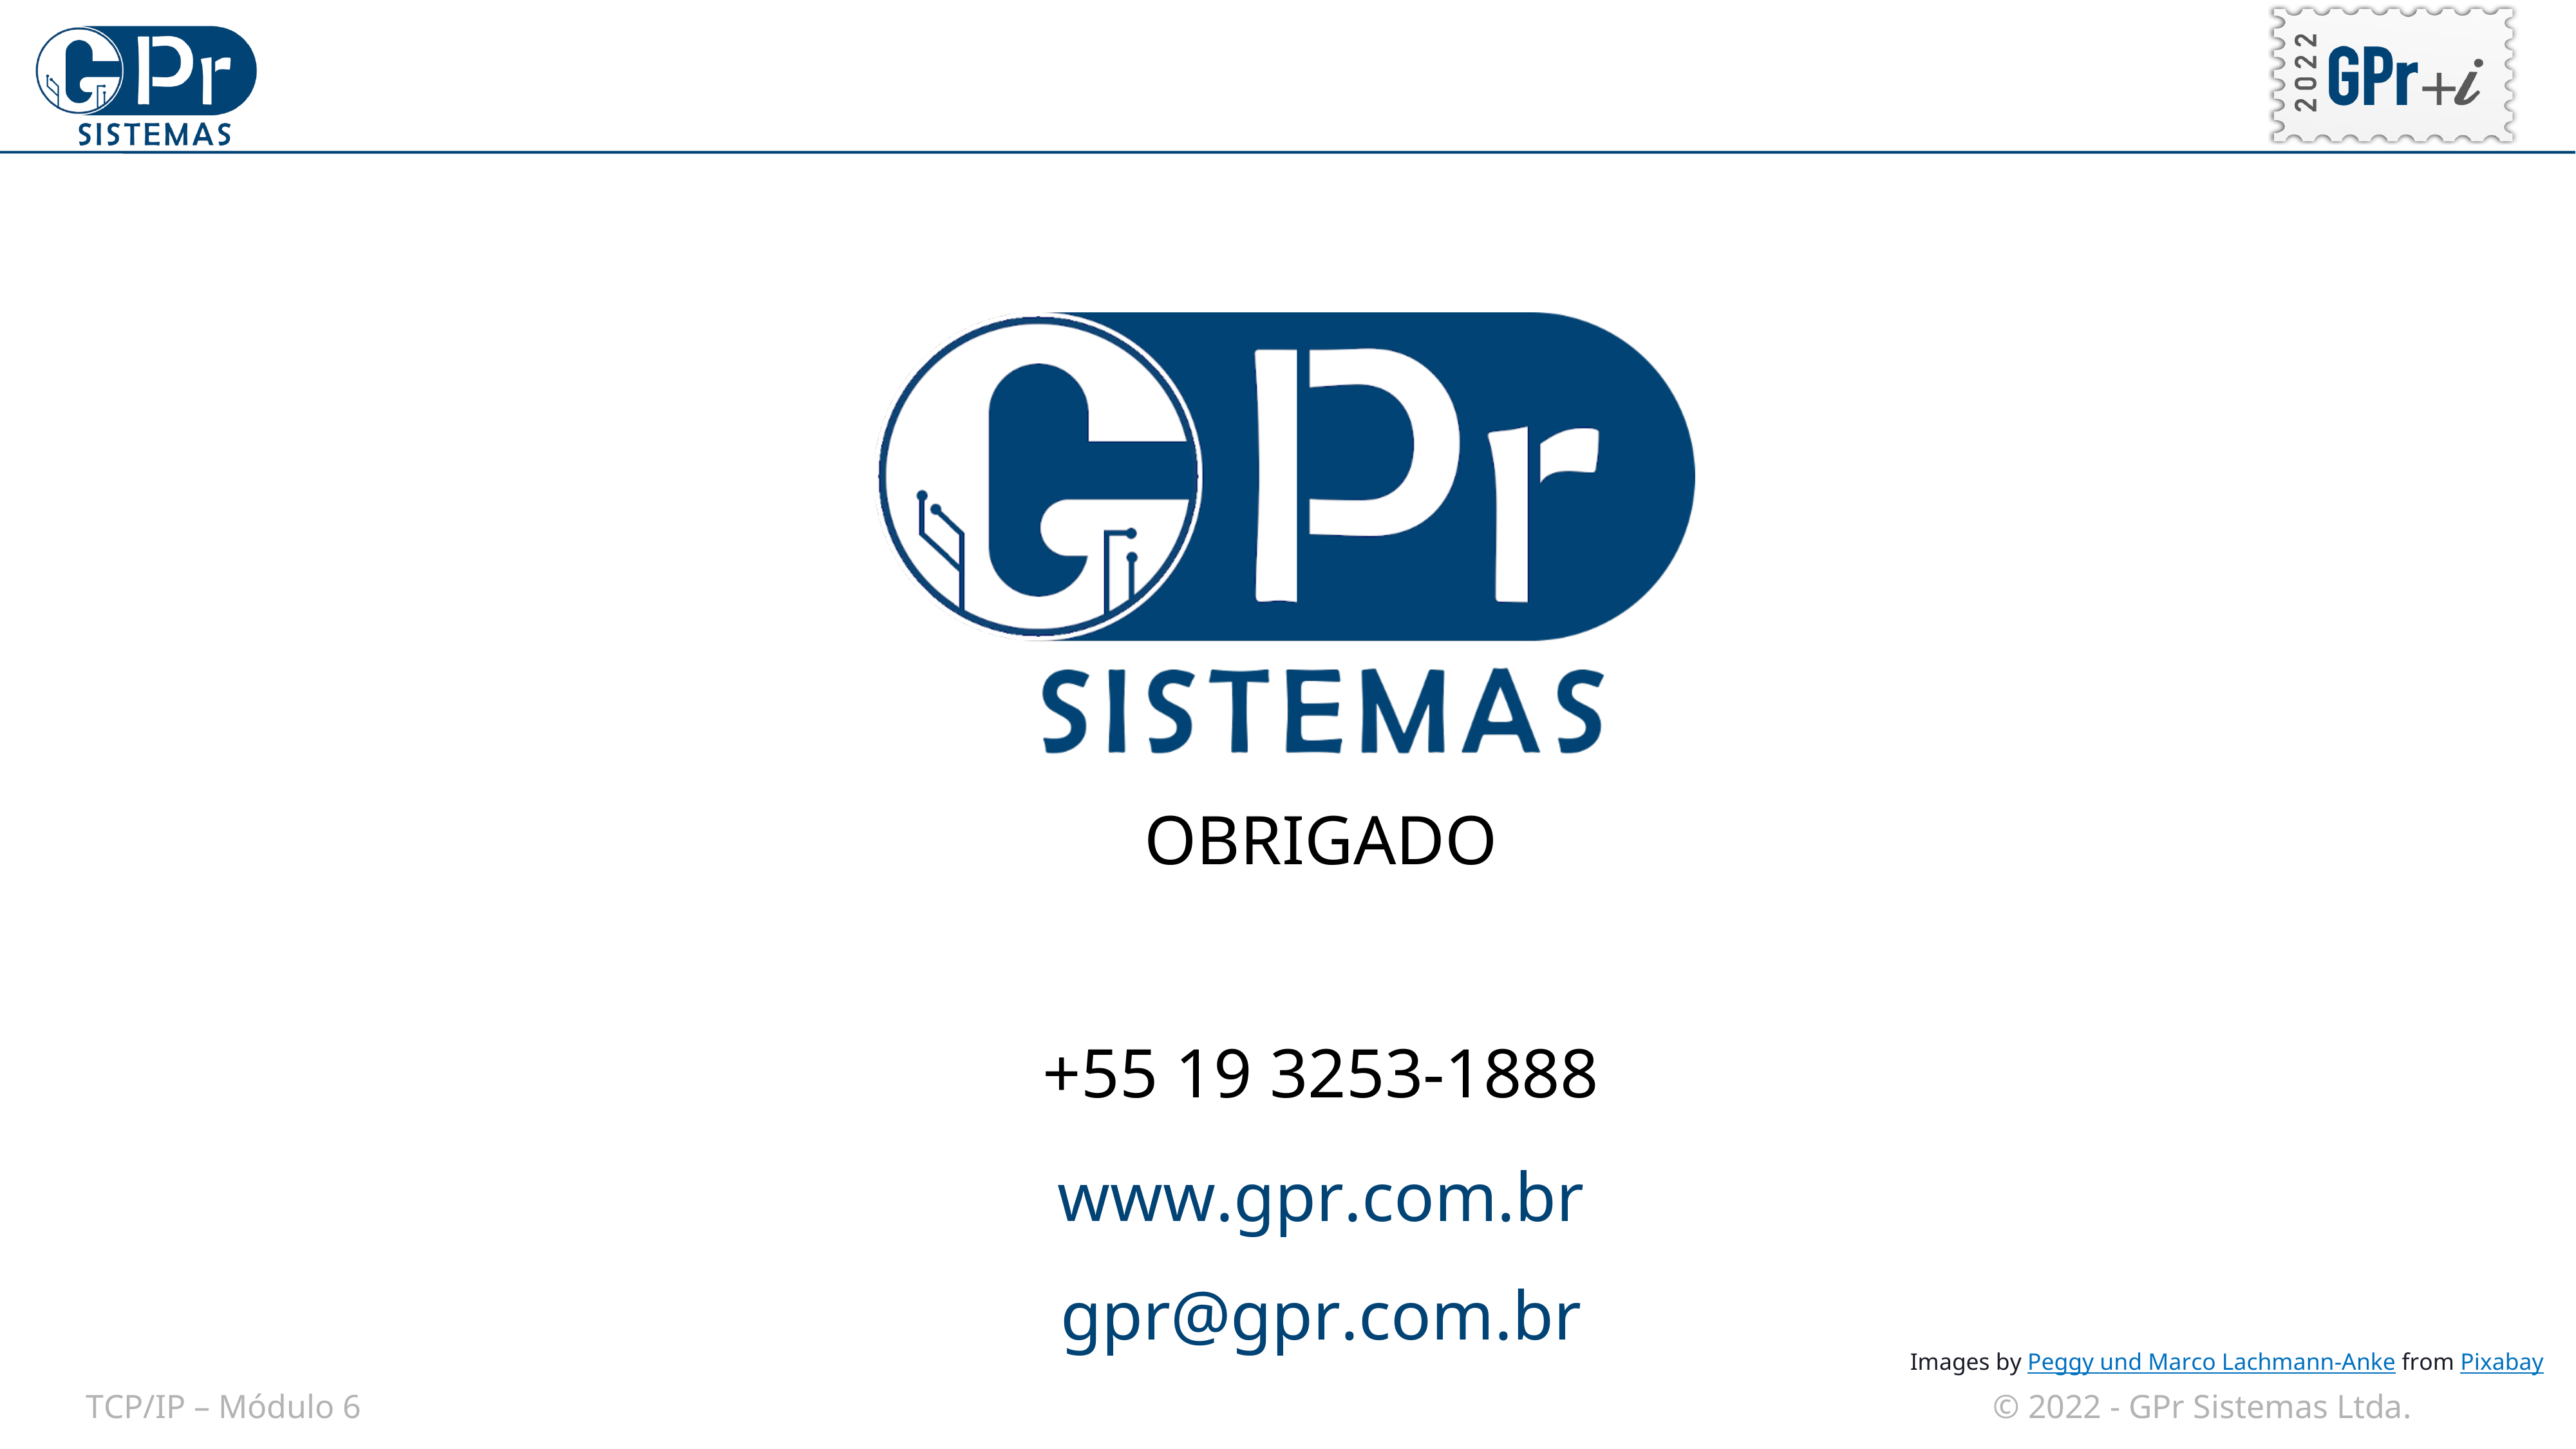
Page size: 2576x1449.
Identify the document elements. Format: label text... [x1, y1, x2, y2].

text_box Images by Peggy und Marco Lachmann-Anke from Pixabay [1904, 1343, 2489, 1383]
picture [34, 26, 257, 147]
picture [2268, 4, 2519, 145]
text_box OBRIGADO +55 19 3253-1888 www.gpr.com.br gpr@gpr.com.br [660, 804, 1982, 1363]
picture [874, 312, 1695, 761]
